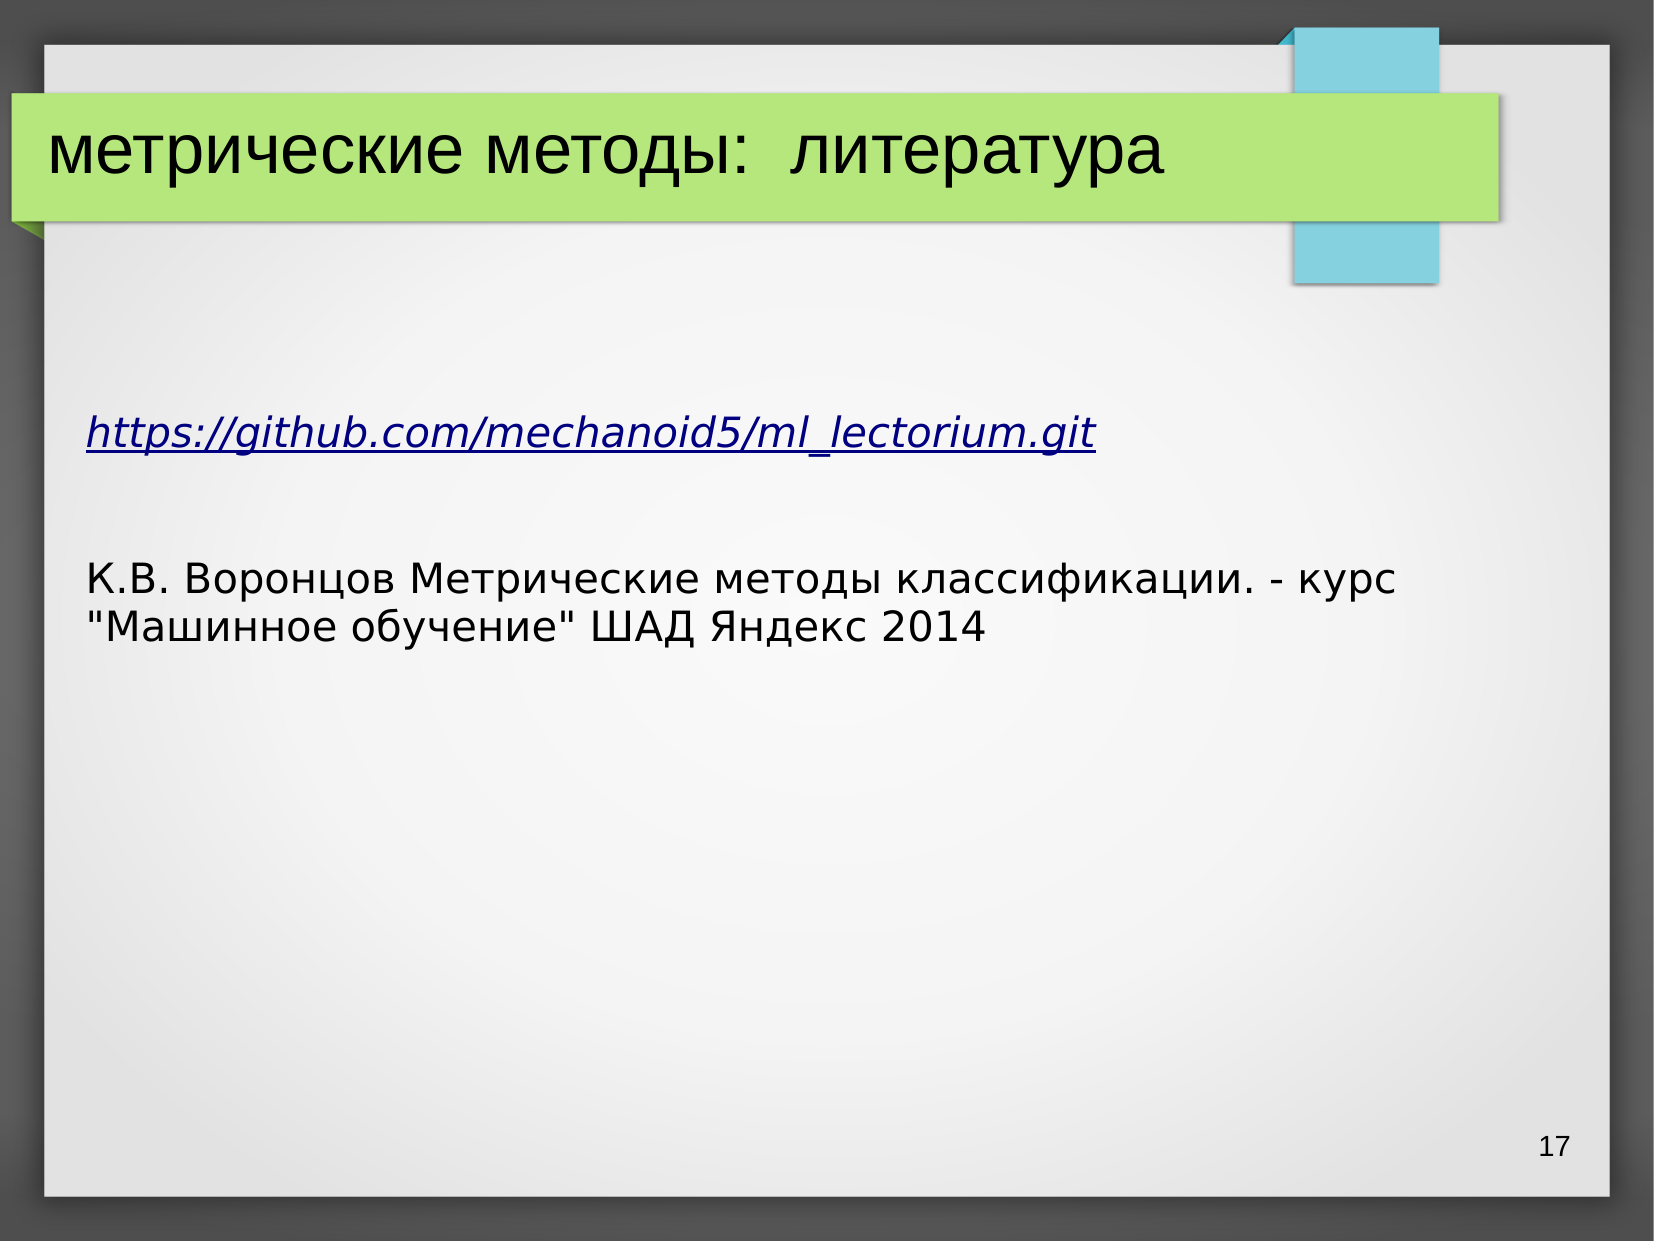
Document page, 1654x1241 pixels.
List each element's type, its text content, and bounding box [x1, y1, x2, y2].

picture [0, 0, 1654, 1241]
title метрические методы: литература [47, 96, 1536, 201]
text_box https://github.com/mechanoid5/ml_lectorium.git К.В. Воронцов Метрические методы классификации. - курс "Машинное обучение" ШАД Яндекс 2014 [70, 401, 1501, 827]
